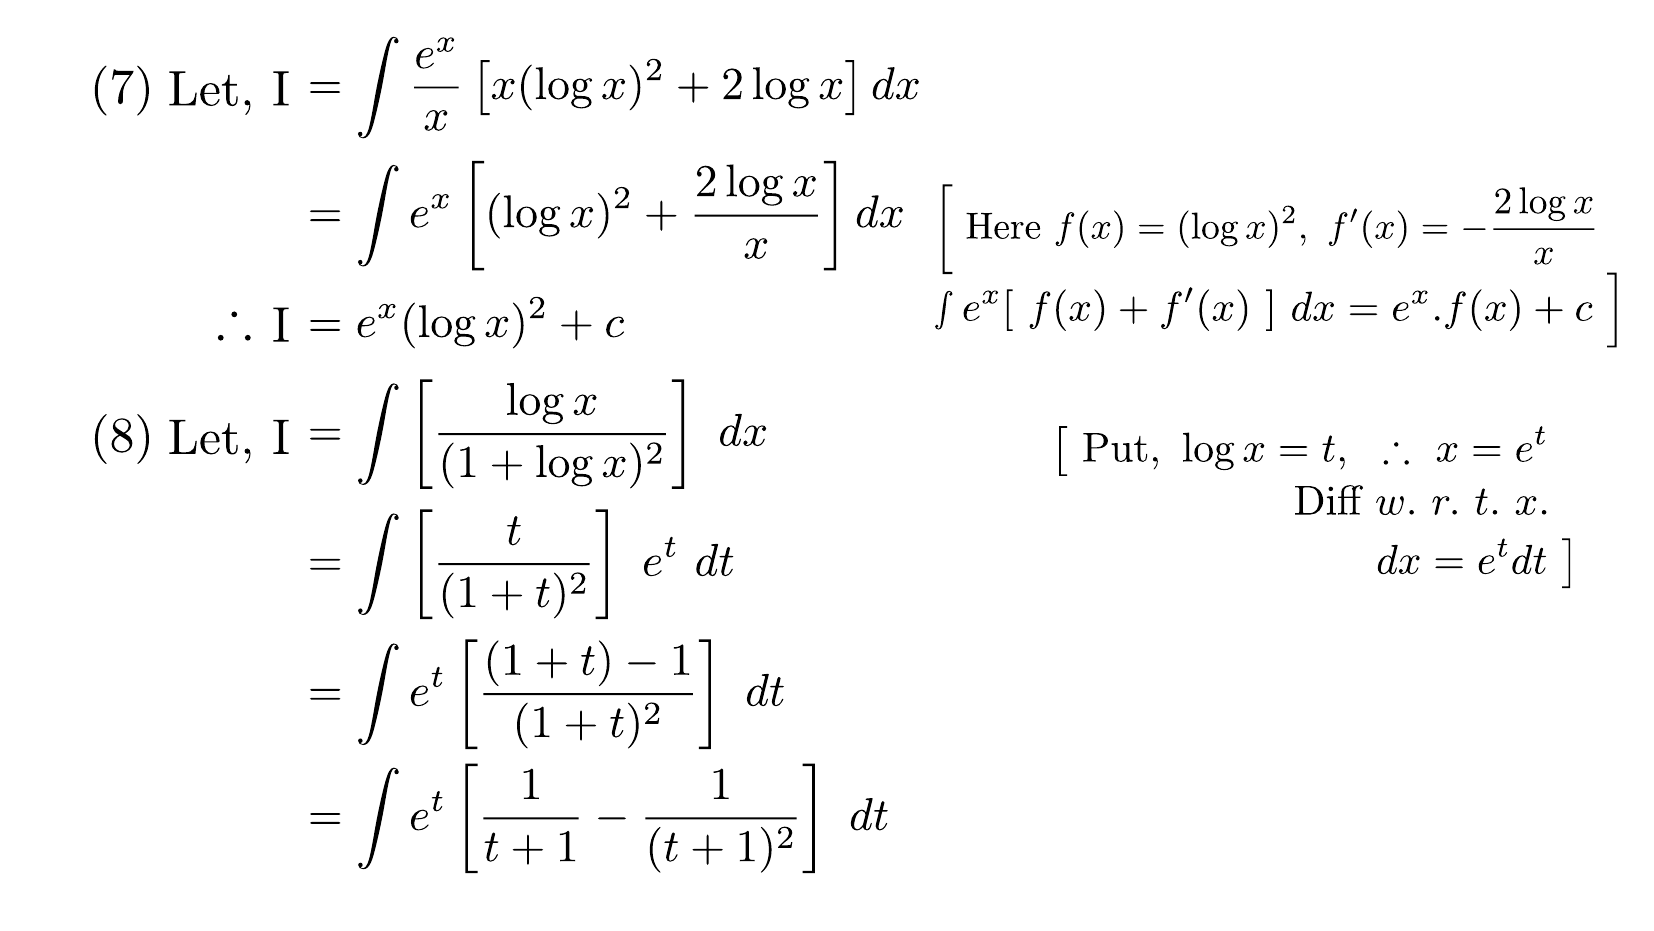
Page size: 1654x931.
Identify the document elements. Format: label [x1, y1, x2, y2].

text_box [309, 160, 903, 271]
text_box [309, 763, 888, 874]
text_box [169, 419, 251, 464]
text_box [1052, 426, 1545, 476]
title [47, 36, 1607, 898]
text_box [169, 71, 251, 115]
text_box [934, 184, 1617, 348]
text_box [273, 419, 289, 454]
text_box [309, 639, 785, 750]
text_box [1295, 485, 1547, 516]
text_box [92, 65, 149, 116]
text_box [309, 296, 625, 349]
text_box [273, 71, 289, 106]
text_box [273, 307, 289, 342]
text_box [309, 36, 919, 139]
text_box [217, 311, 251, 341]
text_box [92, 414, 149, 464]
text_box [309, 379, 767, 489]
text_box [1377, 538, 1571, 589]
text_box [309, 509, 734, 620]
